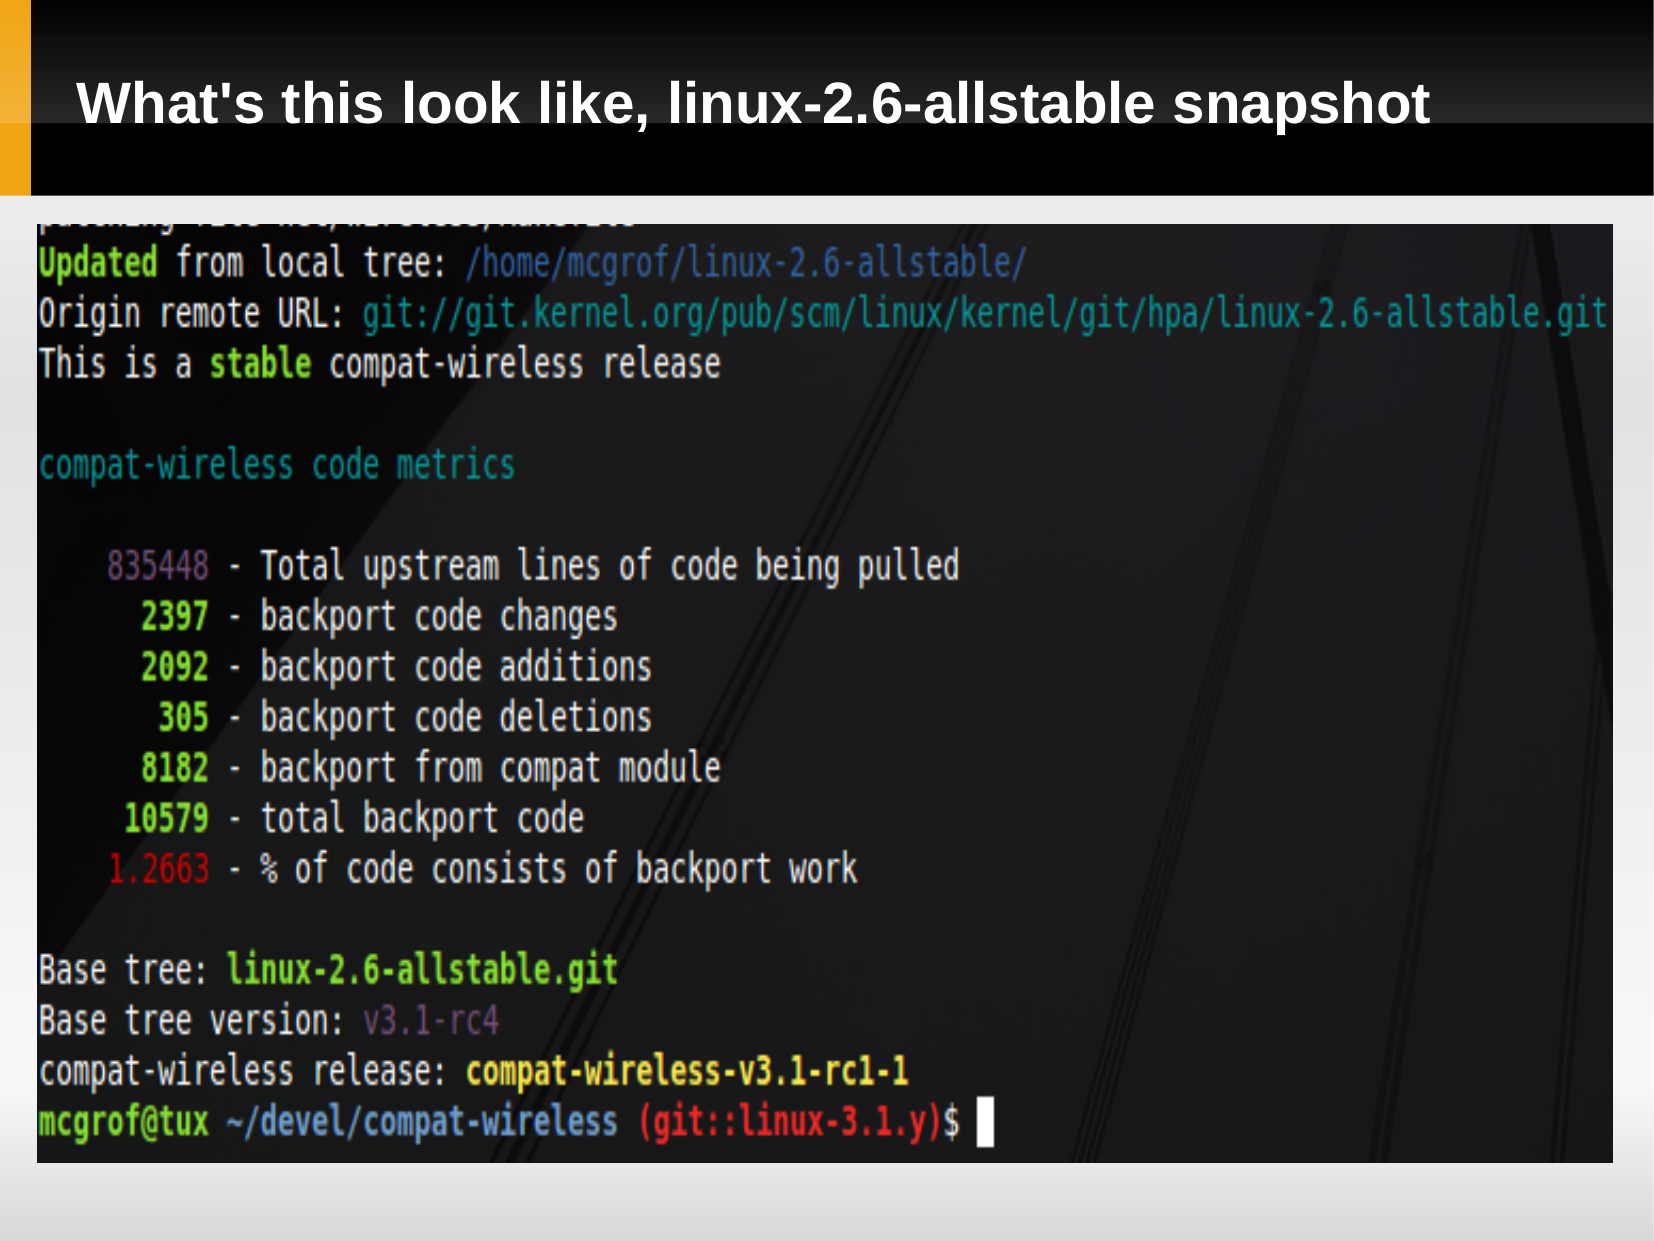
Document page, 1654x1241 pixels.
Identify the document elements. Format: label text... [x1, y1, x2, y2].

title What's this look like, linux-2.6-allstable snapshot [76, 0, 1565, 208]
picture [0, 0, 1654, 1241]
